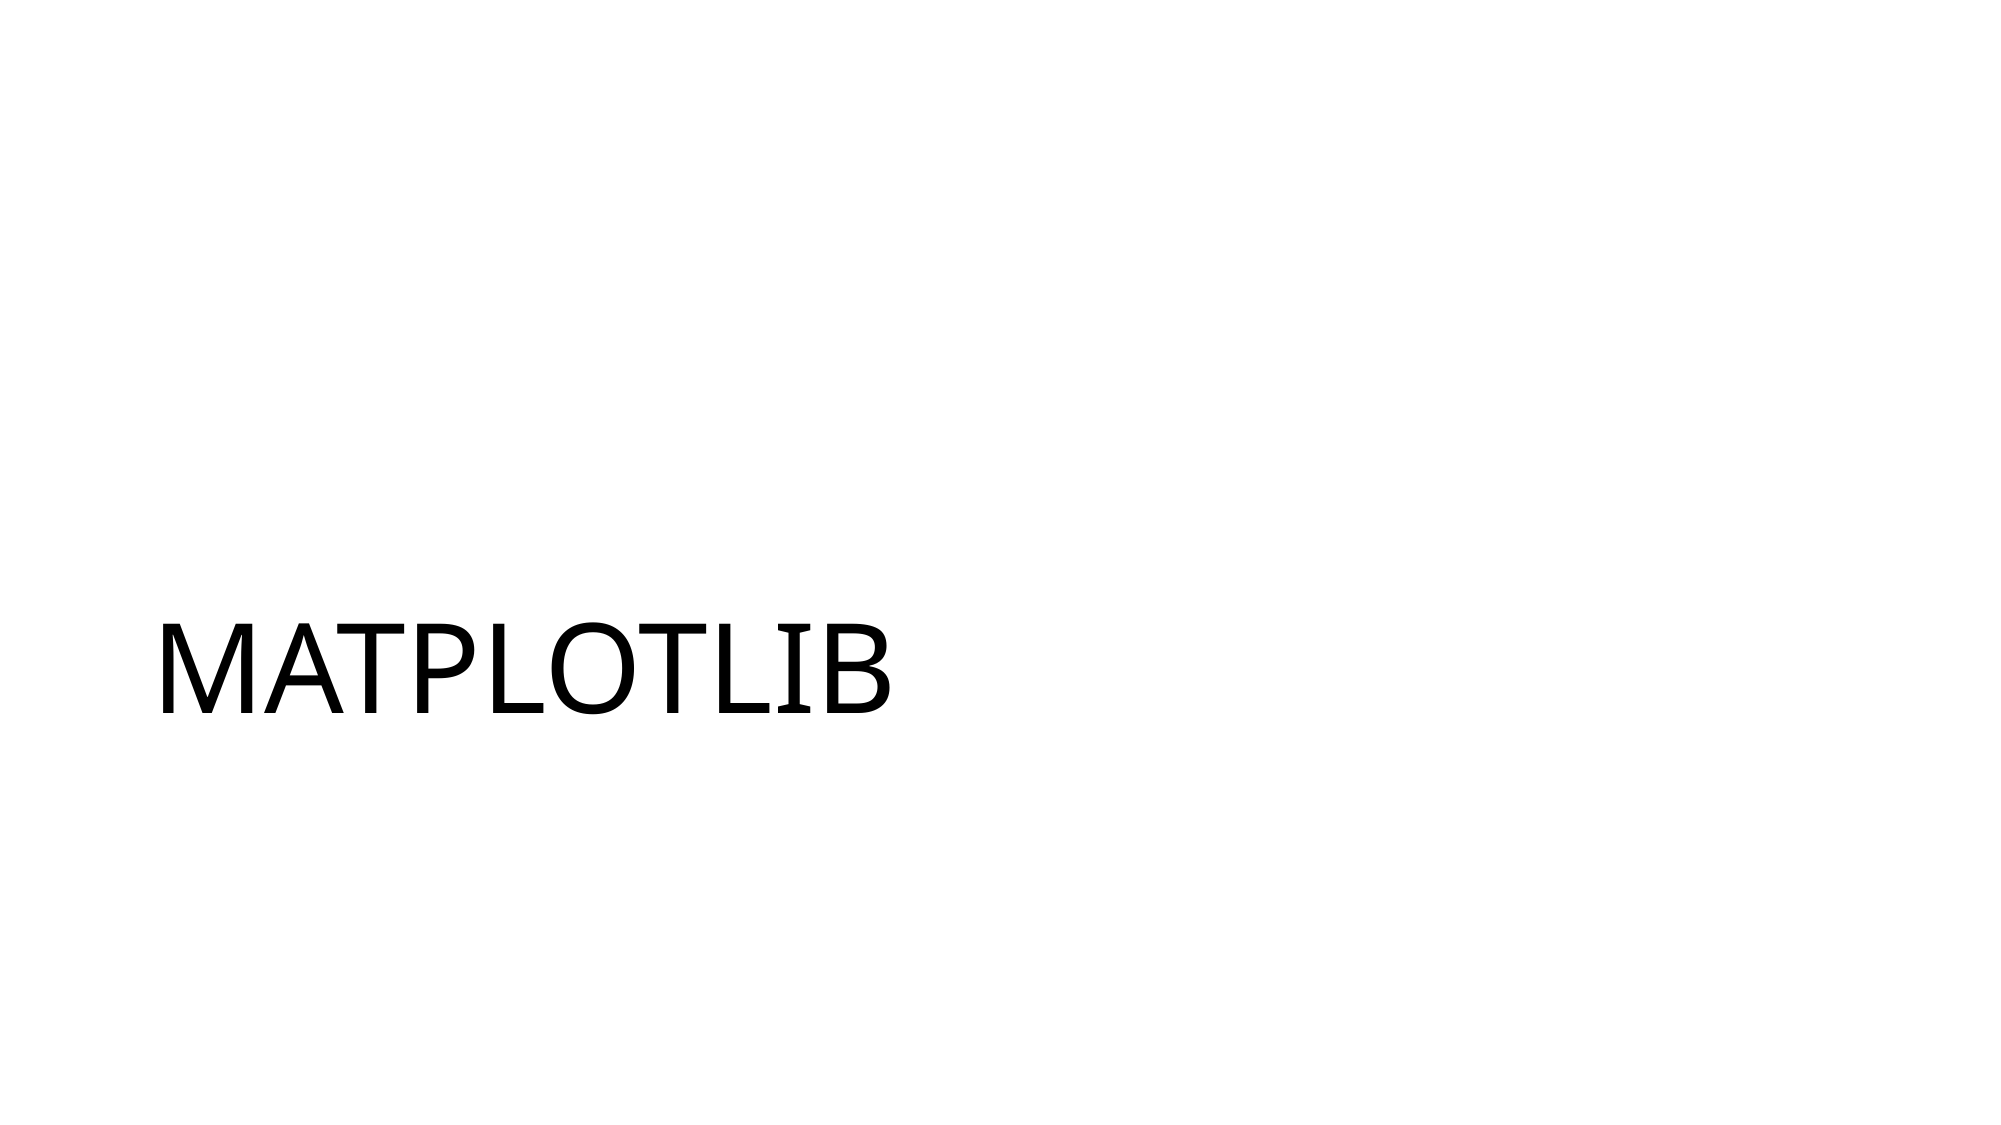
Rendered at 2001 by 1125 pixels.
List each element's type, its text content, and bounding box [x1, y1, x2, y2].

title MATPLOTLIB [136, 280, 1862, 749]
